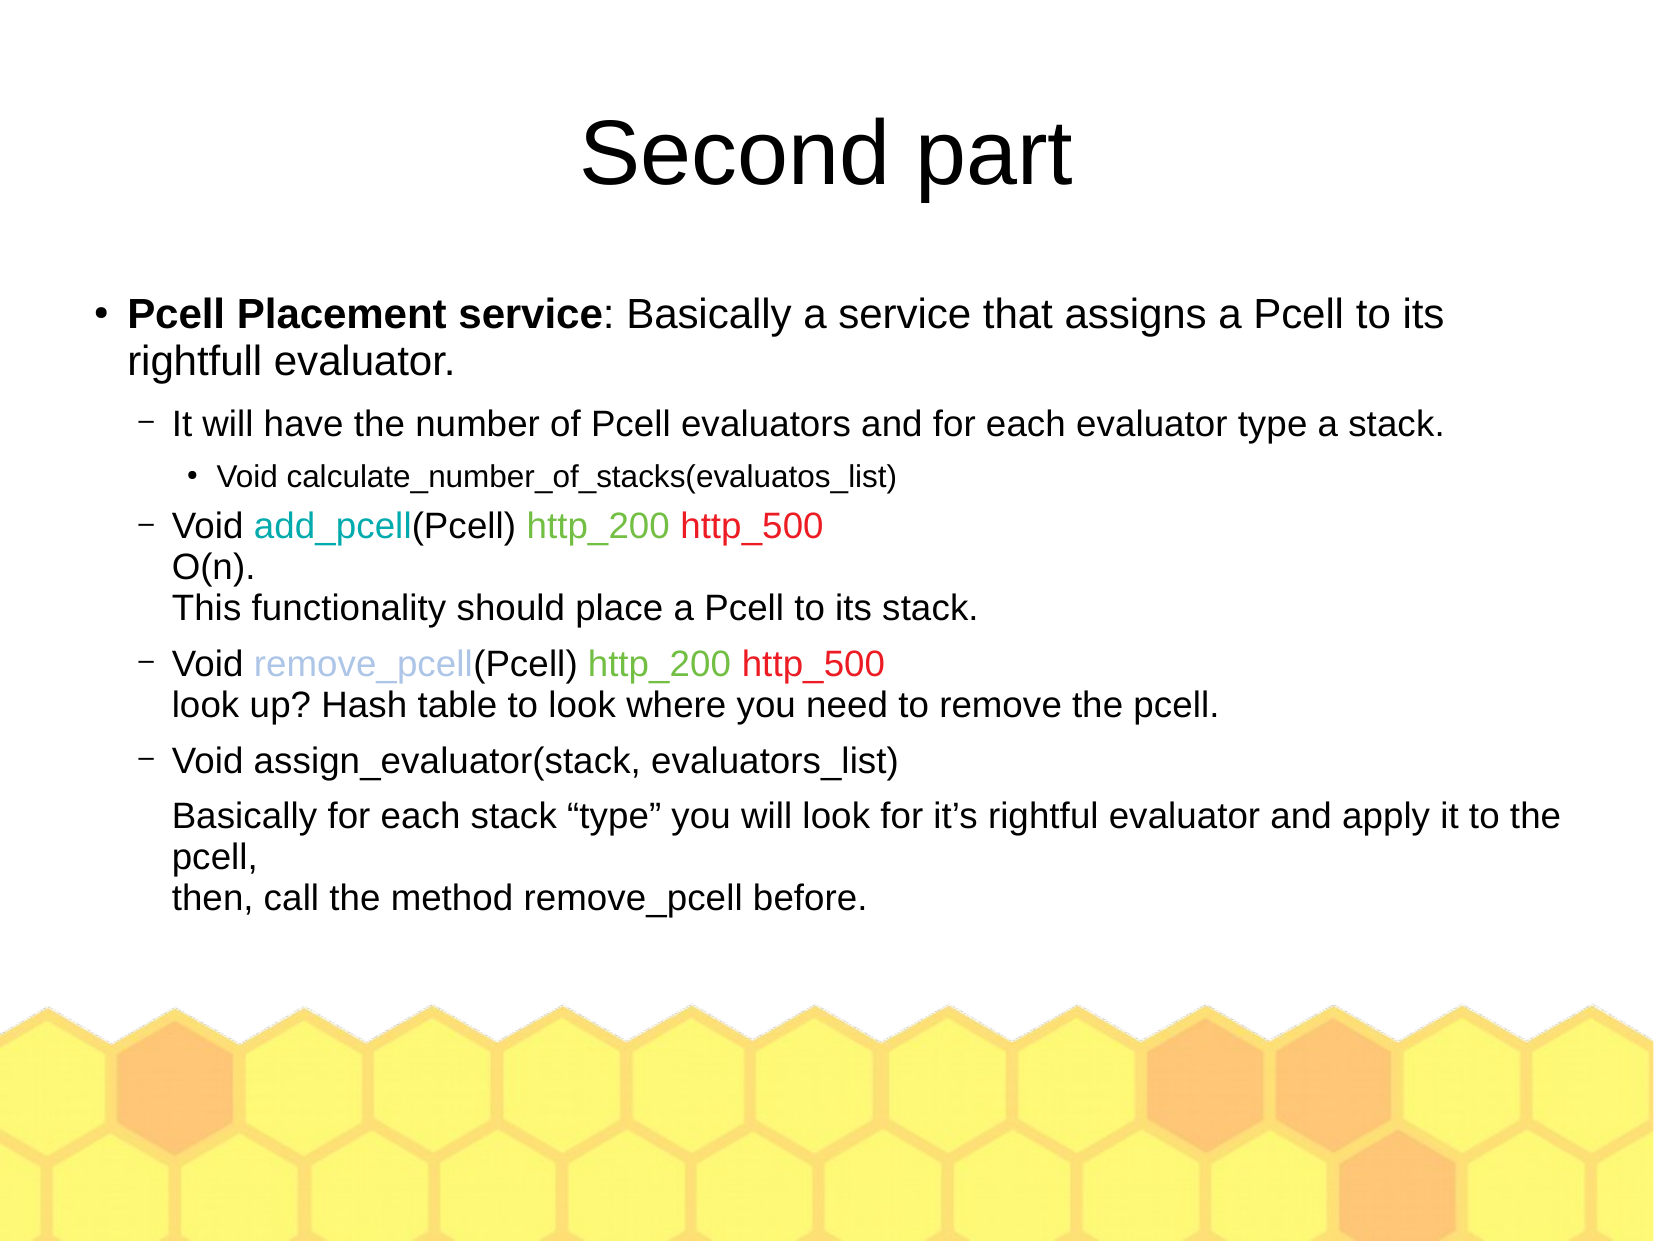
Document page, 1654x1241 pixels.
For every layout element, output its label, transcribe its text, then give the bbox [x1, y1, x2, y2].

list Pcell Placement service: Basically a service that assigns a Pcell to its rightfull evaluator. It will have the number of Pcell evaluators and for each evaluator type a stack. Void calculate_number_of_stacks(evaluatos_list) Void add_pcell(Pcell) http_200 http_500 O(n). This functionality should place a Pcell to its stack. Void remove_pcell(Pcell) http_200 http_500 look up? Hash table to look where you need to remove the pcell. Void assign_evaluator(stack, evaluators_list) Basically for each stack “type” you will look for it’s rightful evaluator and apply it to the pcell, then, call the method remove_pcell before. [82, 290, 1571, 1010]
title Second part [82, 49, 1571, 257]
picture [0, 1001, 1654, 1241]
